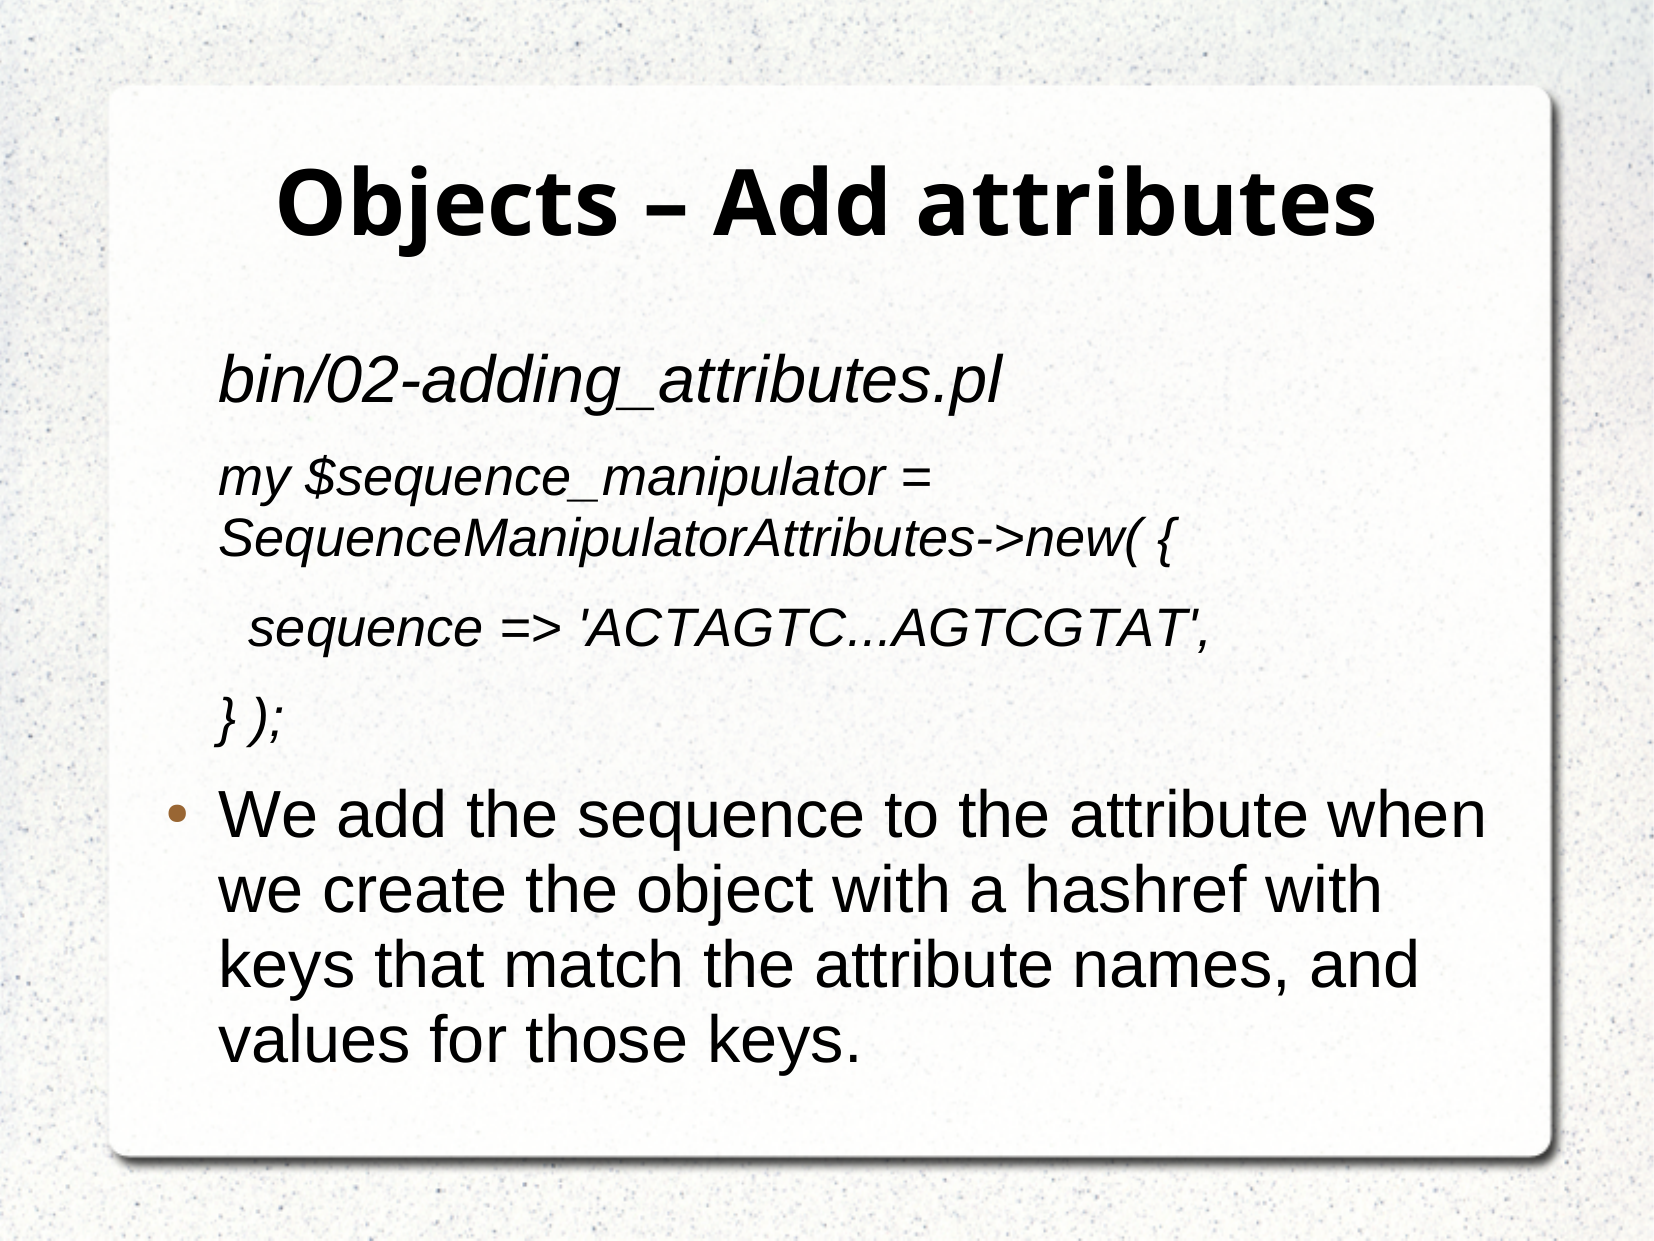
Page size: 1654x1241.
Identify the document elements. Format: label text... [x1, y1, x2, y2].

list bin/02-adding_attributes.pl my $sequence_manipulator = SequenceManipulatorAttributes->new( { sequence => 'ACTAGTC...AGTCGTAT', } ); We add the sequence to the attribute when we create the object with a hashref with keys that match the attribute names, and values for those keys. [147, 342, 1506, 1076]
picture [0, 0, 1654, 1241]
title Objects – Add attributes [118, 96, 1536, 304]
